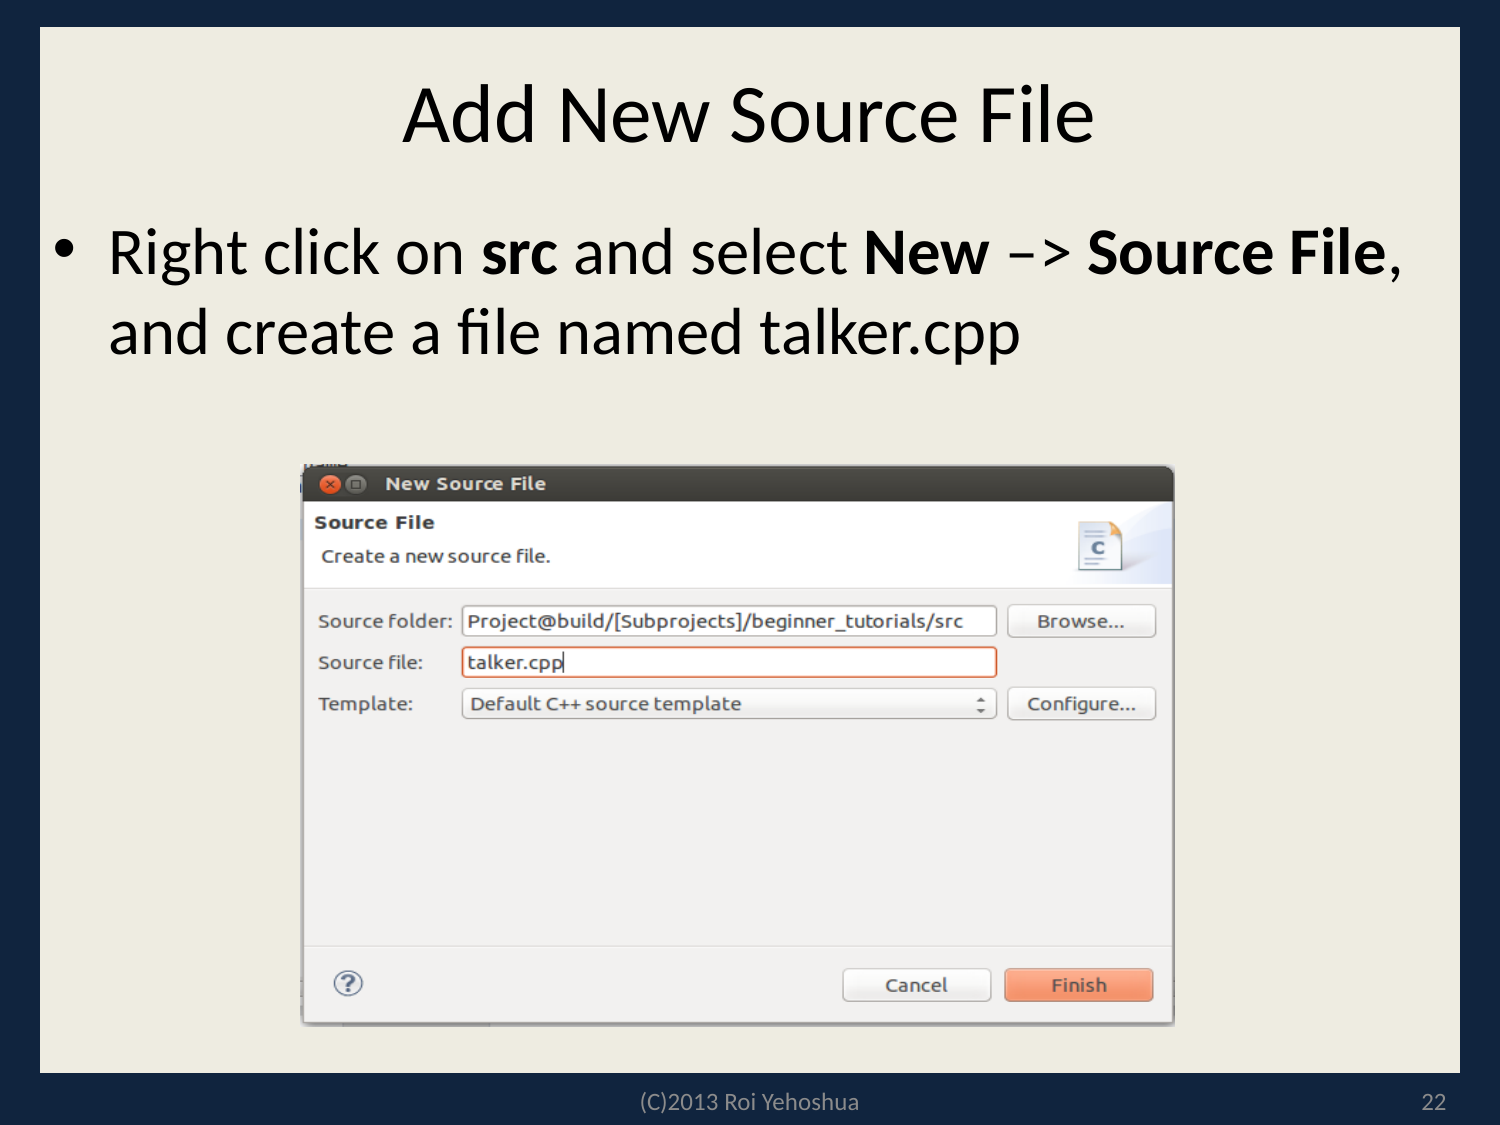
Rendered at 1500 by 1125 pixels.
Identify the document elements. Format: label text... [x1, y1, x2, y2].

title Add New Source File [37, 31, 1463, 188]
slide_number <number> [1111, 1080, 1462, 1125]
picture [300, 464, 1175, 1027]
list Right click on src and select New –> Source File, and create a file named talker.cpp [37, 200, 1463, 1080]
footer (C)2013 Roi Yehoshua [512, 1074, 988, 1125]
